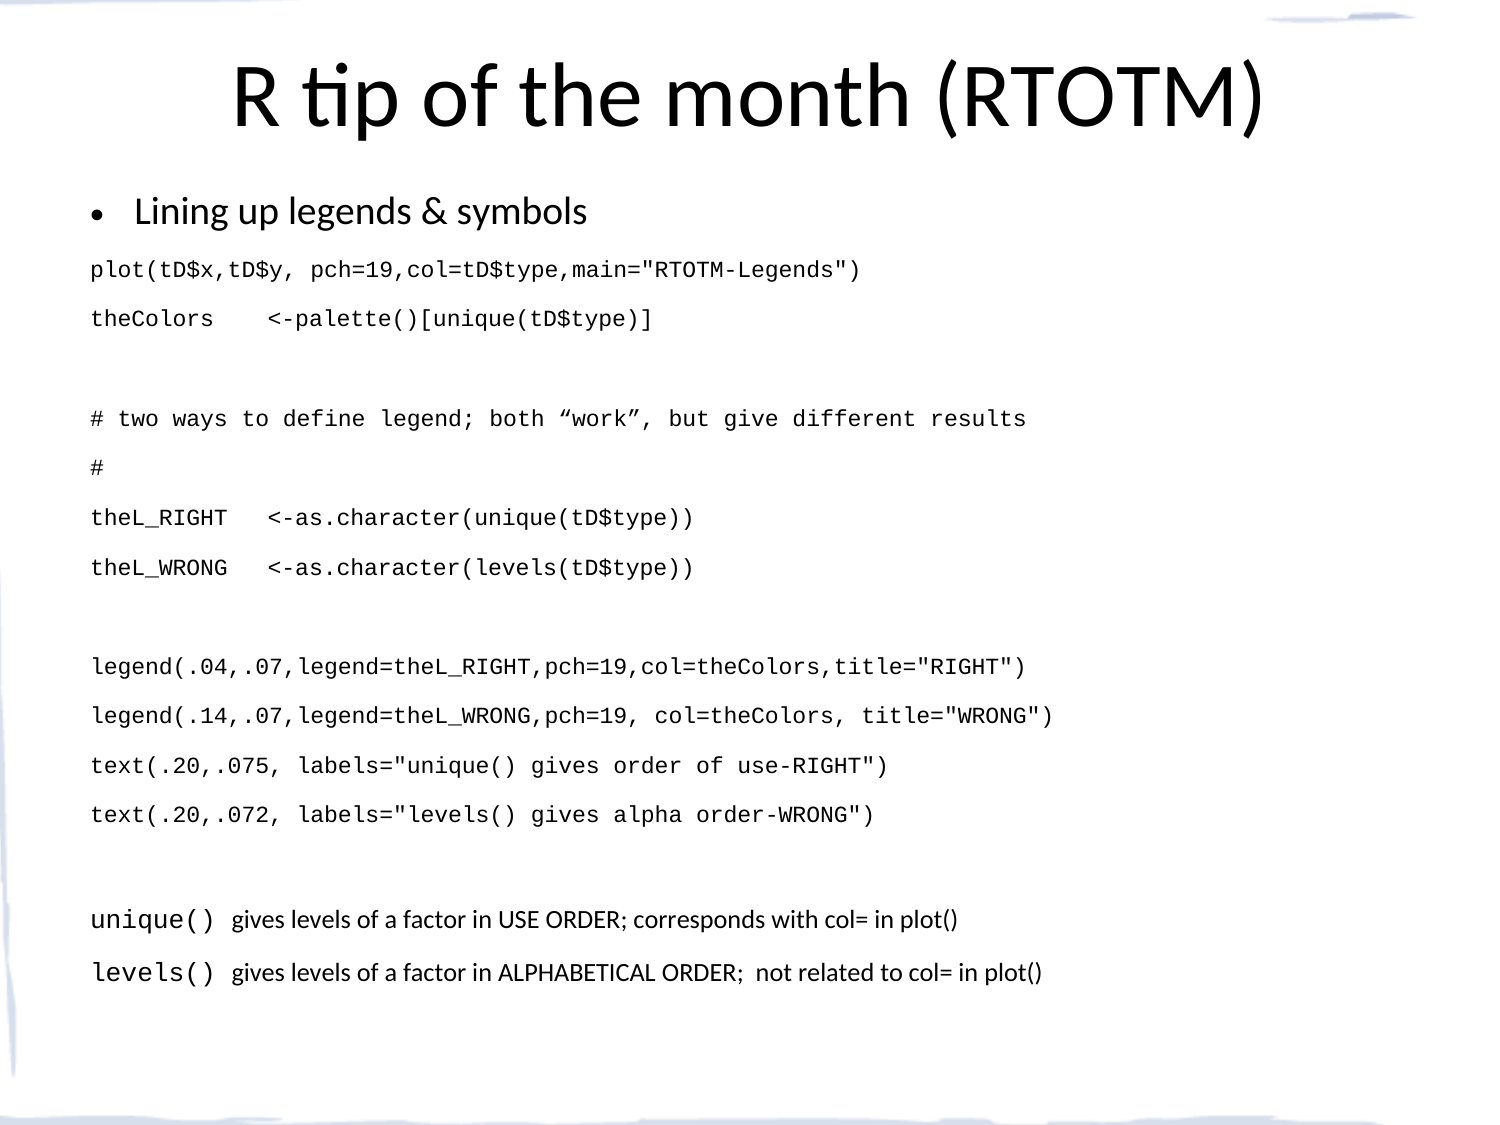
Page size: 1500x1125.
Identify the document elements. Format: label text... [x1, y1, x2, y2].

picture [0, 0, 1500, 1125]
list Lining up legends & symbols plot(tD$x,tD$y, pch=19,col=tD$type,main="RTOTM-Legends") theColors <-palette()[unique(tD$type)] # two ways to define legend; both “work”, but give different results # theL_RIGHT <-as.character(unique(tD$type)) theL_WRONG <-as.character(levels(tD$type)) legend(.04,.07,legend=theL_RIGHT,pch=19,col=theColors,title="RIGHT") legend(.14,.07,legend=theL_WRONG,pch=19, col=theColors, title="WRONG") text(.20,.075, labels="unique() gives order of use-RIGHT") text(.20,.072, labels="levels() gives alpha order-WRONG") unique() gives levels of a factor in USE ORDER; corresponds with col= in plot() levels() gives levels of a factor in ALPHABETICAL ORDER; not related to col= in plot() [75, 187, 1425, 1005]
title R tip of the month (RTOTM) [75, 45, 1425, 163]
